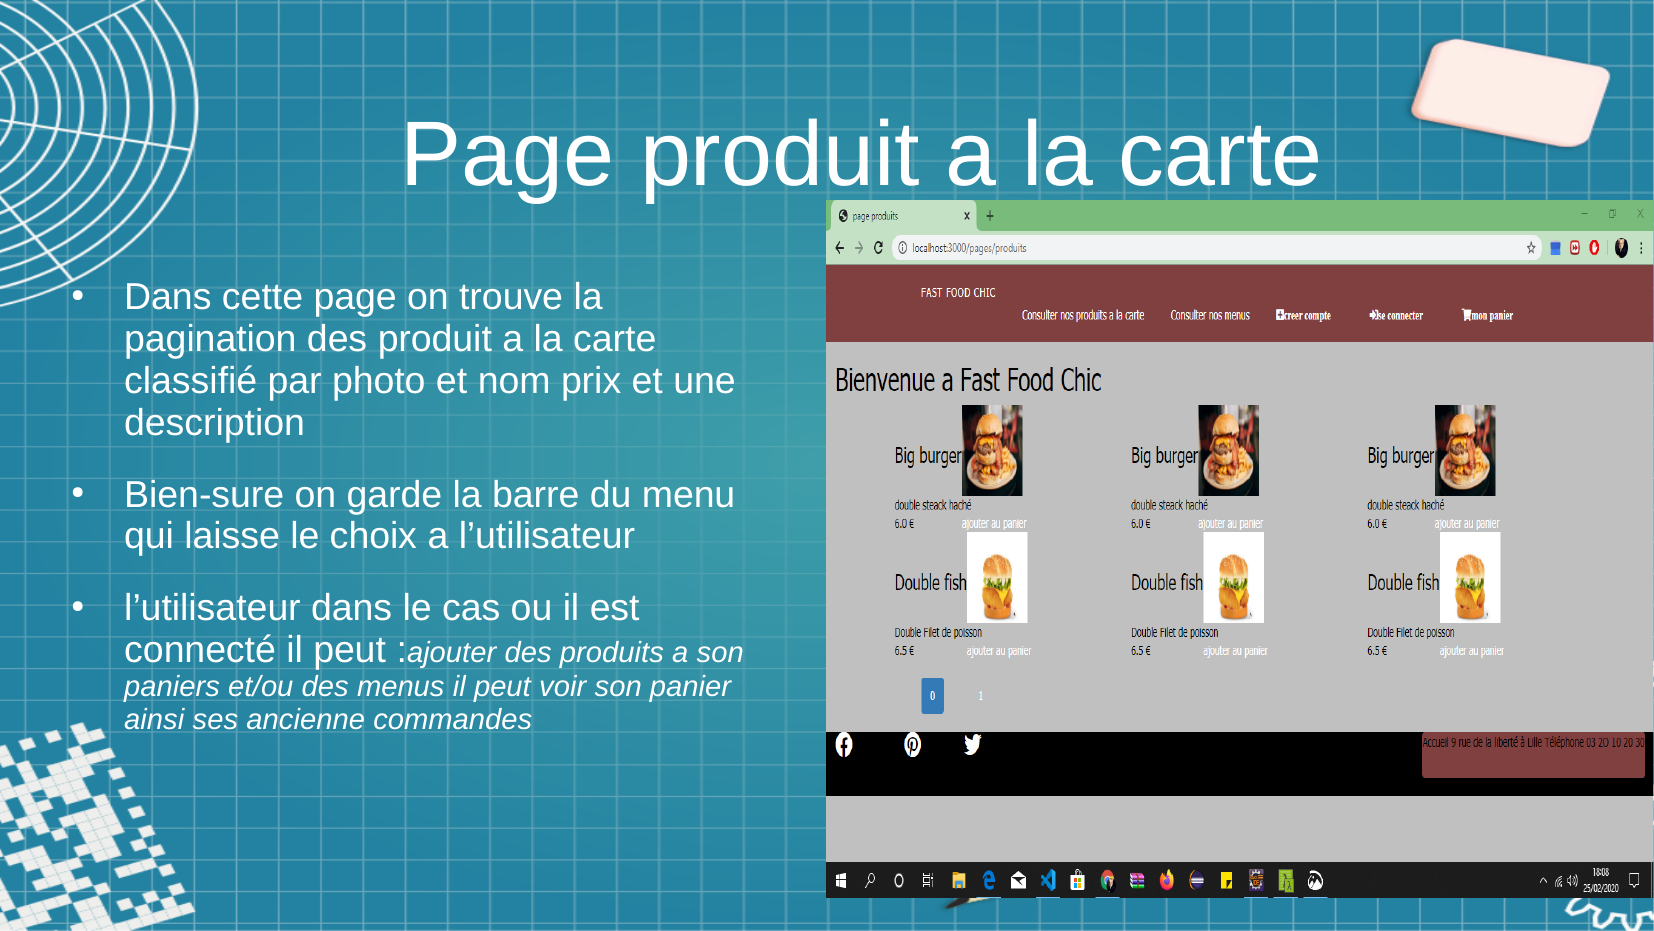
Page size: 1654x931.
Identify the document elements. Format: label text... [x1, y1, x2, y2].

title Page produit a la carte [118, 47, 1607, 260]
list Dans cette page on trouve la pagination des produit a la carte classifié par photo et nom prix et une description Bien-sure on garde la barre du menu qui laisse le choix a l’utilisateur l’utilisateur dans le cas ou il est connecté il peut :ajouter des produits a son paniers et/ou des menus il peut voir son panier ainsi ses ancienne commandes [53, 275, 780, 815]
picture [0, 0, 1654, 931]
